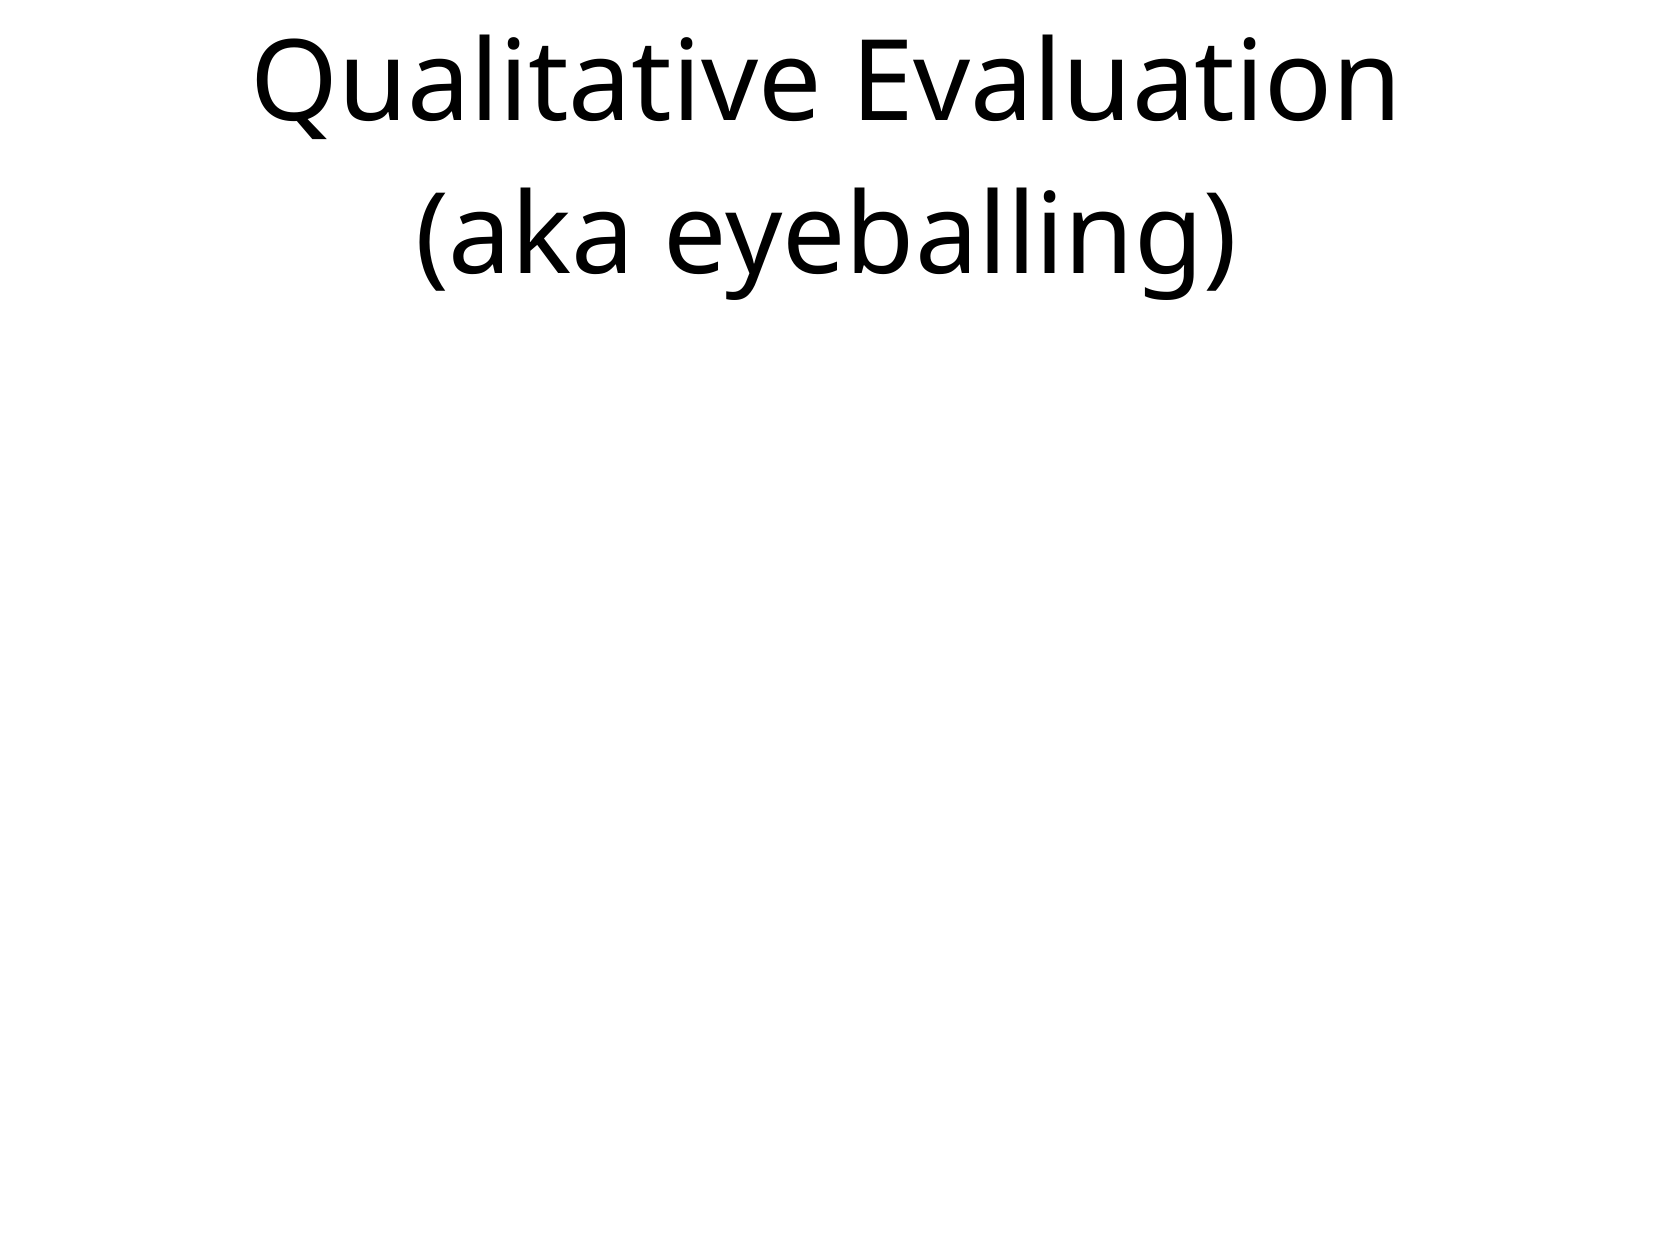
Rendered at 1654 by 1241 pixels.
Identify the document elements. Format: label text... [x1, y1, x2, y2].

title Qualitative Evaluation (aka eyeballing) [82, 40, 1571, 266]
